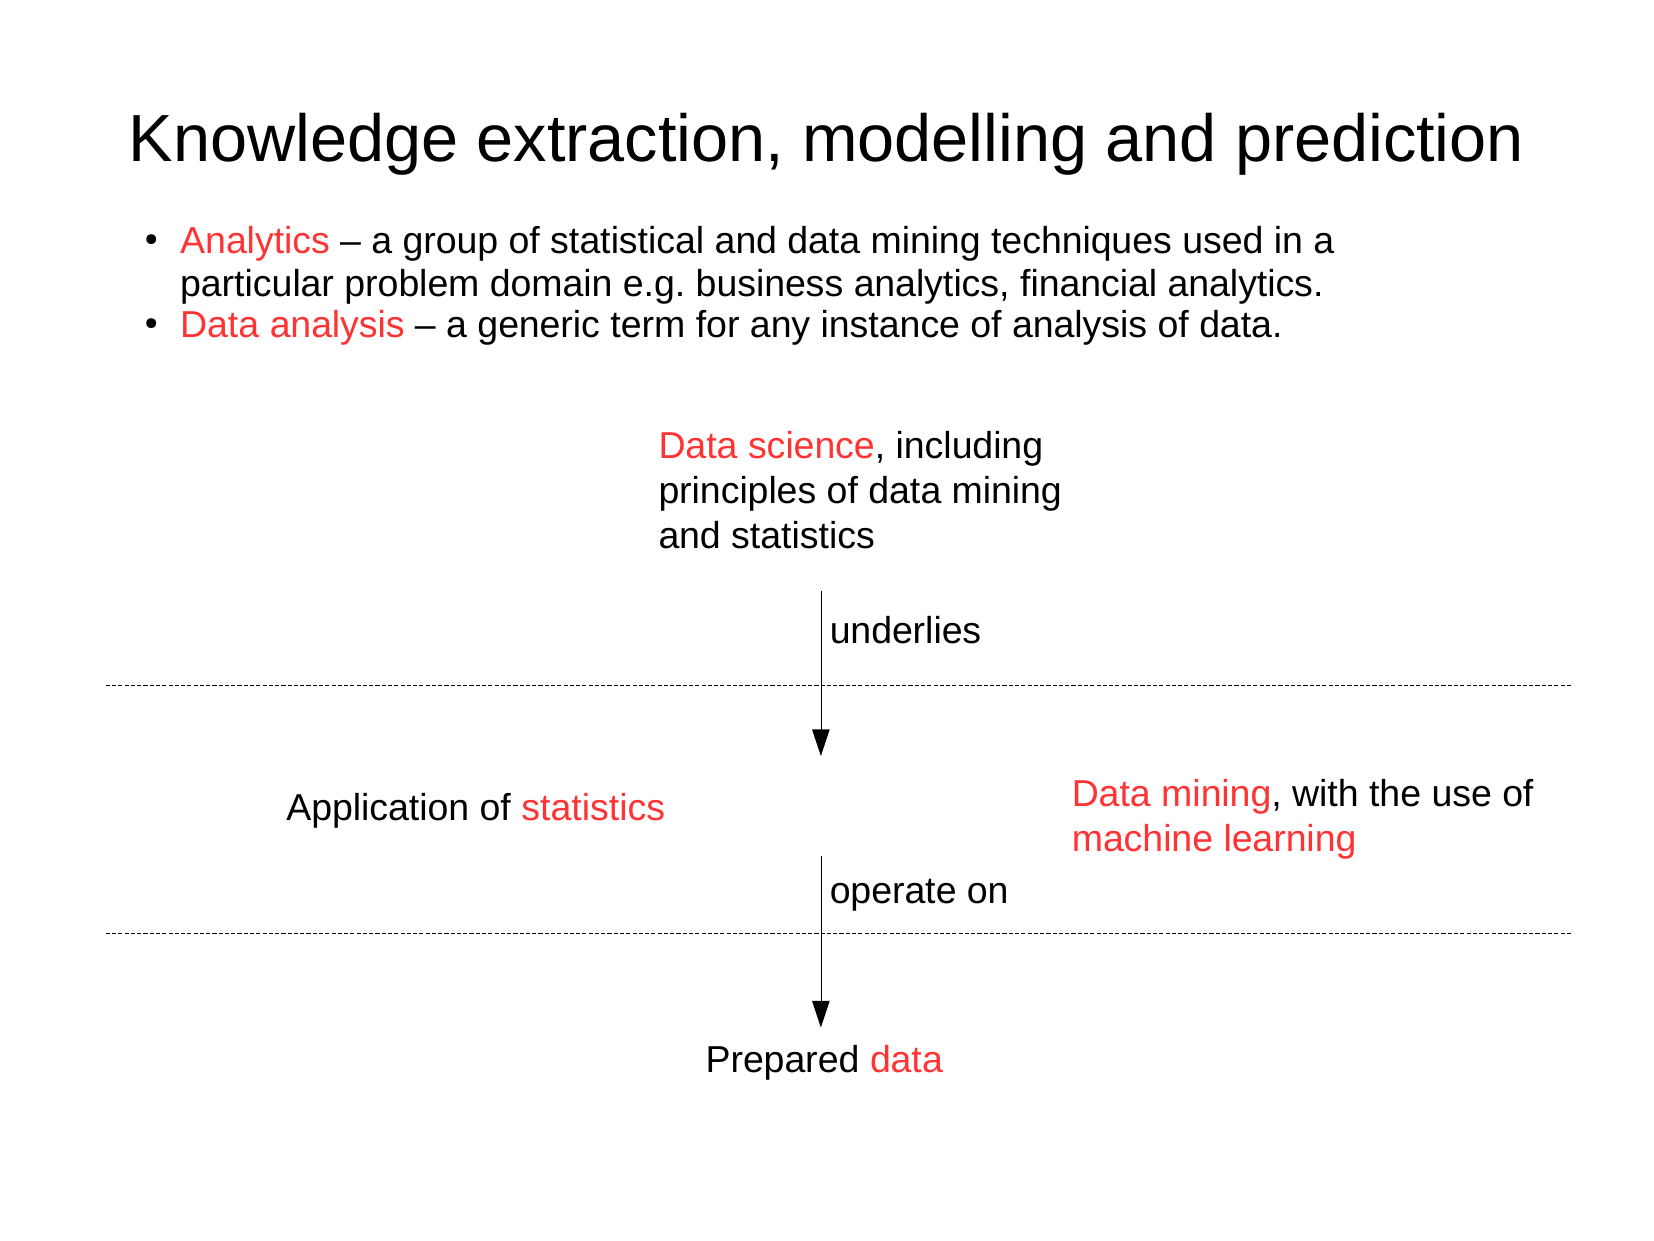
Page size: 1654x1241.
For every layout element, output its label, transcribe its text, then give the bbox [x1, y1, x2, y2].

text_box Knowledge extraction, modelling and prediction [82, 94, 1571, 1146]
